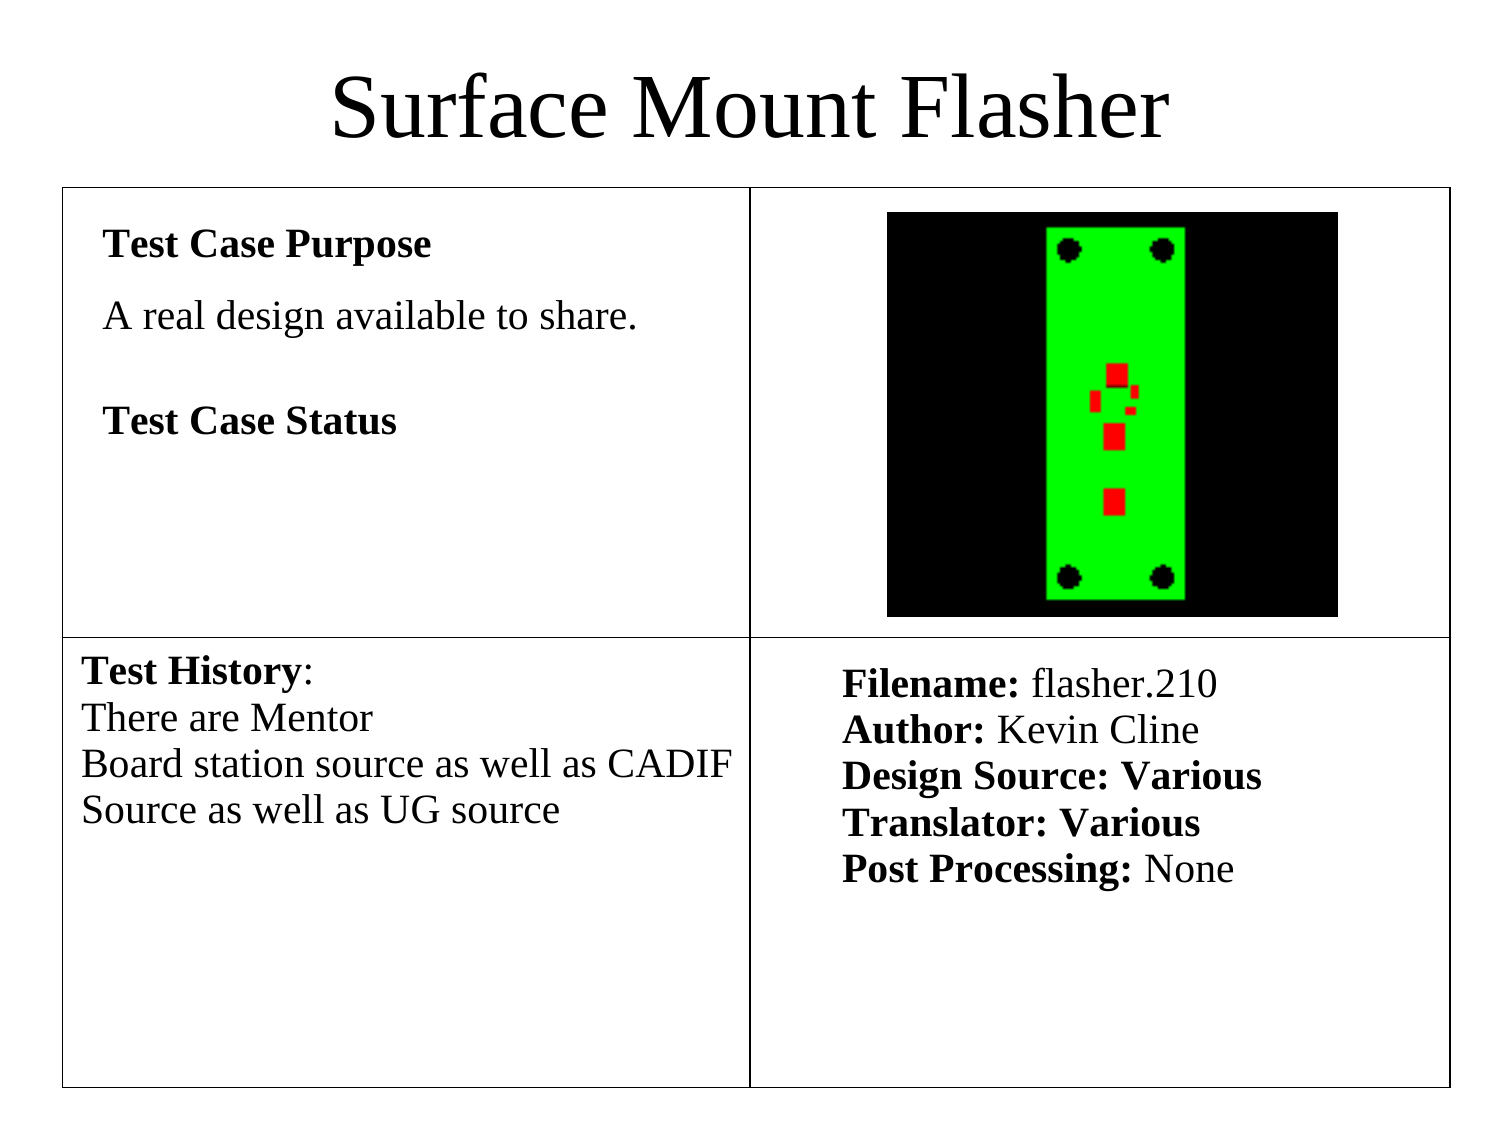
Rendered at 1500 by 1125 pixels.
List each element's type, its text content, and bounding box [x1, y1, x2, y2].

title Surface Mount Flasher [112, 12, 1388, 201]
chart [887, 212, 1338, 617]
text_box Test Case Status [87, 389, 676, 524]
text_box Test History: There are Mentor Board station source as well as CADIF Source as well as UG source [66, 639, 749, 841]
text_box Test Case Purpose A real design available to share. [87, 212, 676, 347]
text_box Filename: flasher.210 Author: Kevin Cline Design Source: Various Translator: Various Post Processing: None [827, 652, 1278, 1010]
